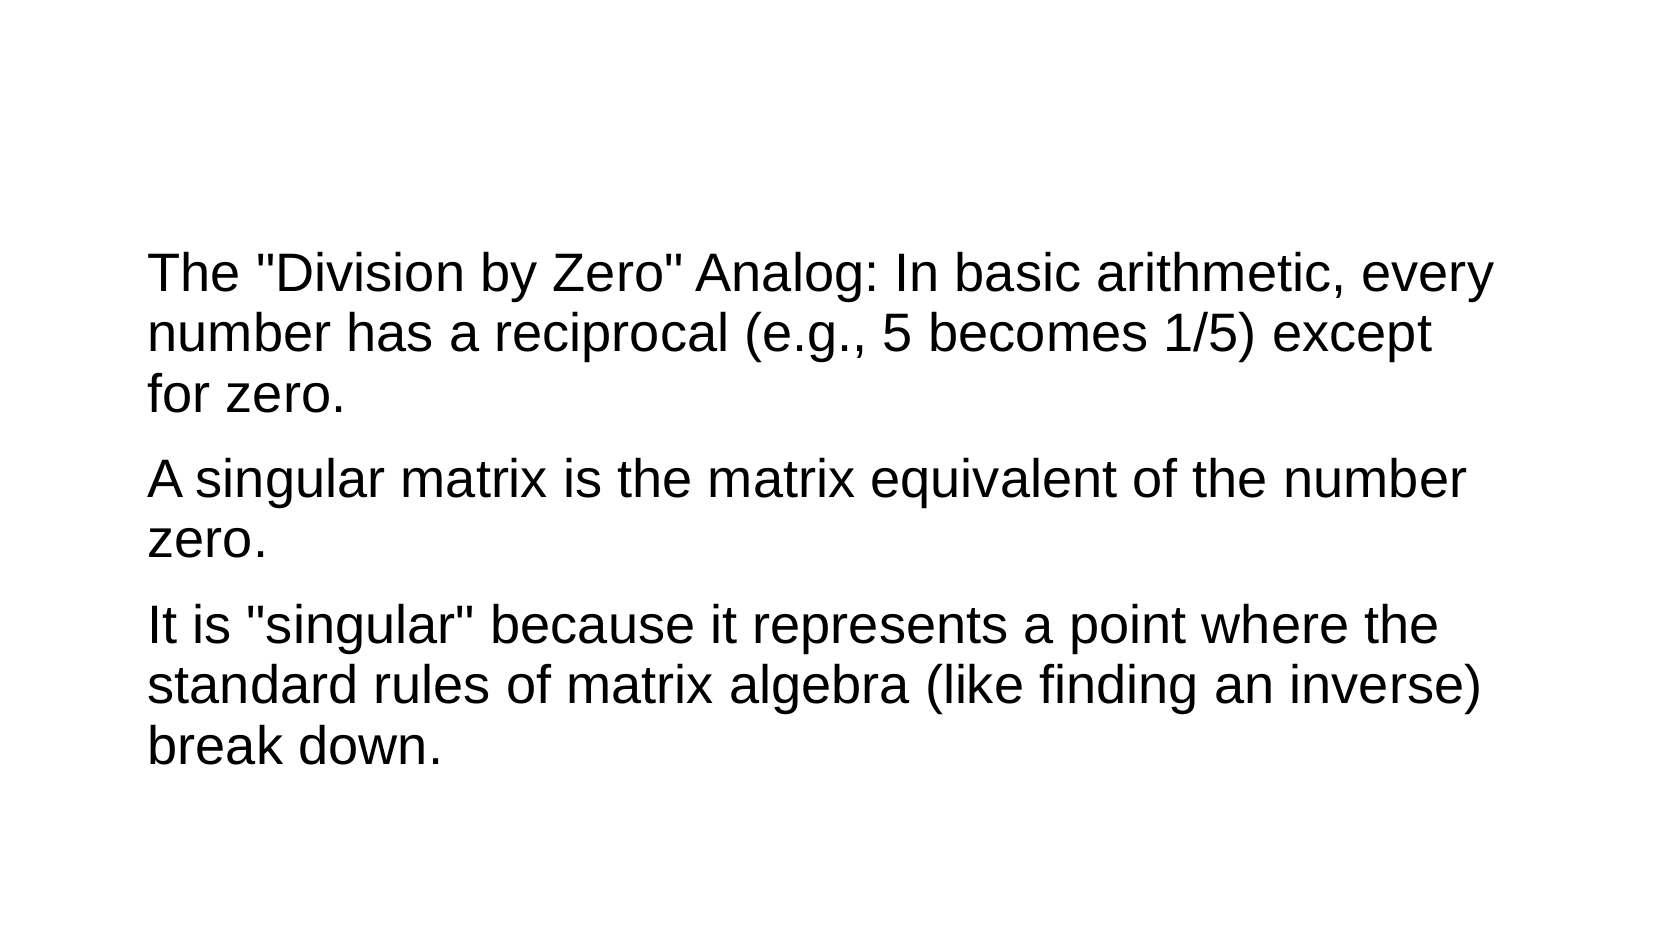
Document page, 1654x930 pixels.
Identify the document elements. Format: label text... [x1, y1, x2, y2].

text_box The "Division by Zero" Analog: In basic arithmetic, every number has a reciprocal (e.g., 5 becomes 1/5) except for zero. A singular matrix is the matrix equivalent of the number zero. It is "singular" because it represents a point where the standard rules of matrix algebra (like finding an inverse) break down. [132, 234, 1521, 784]
